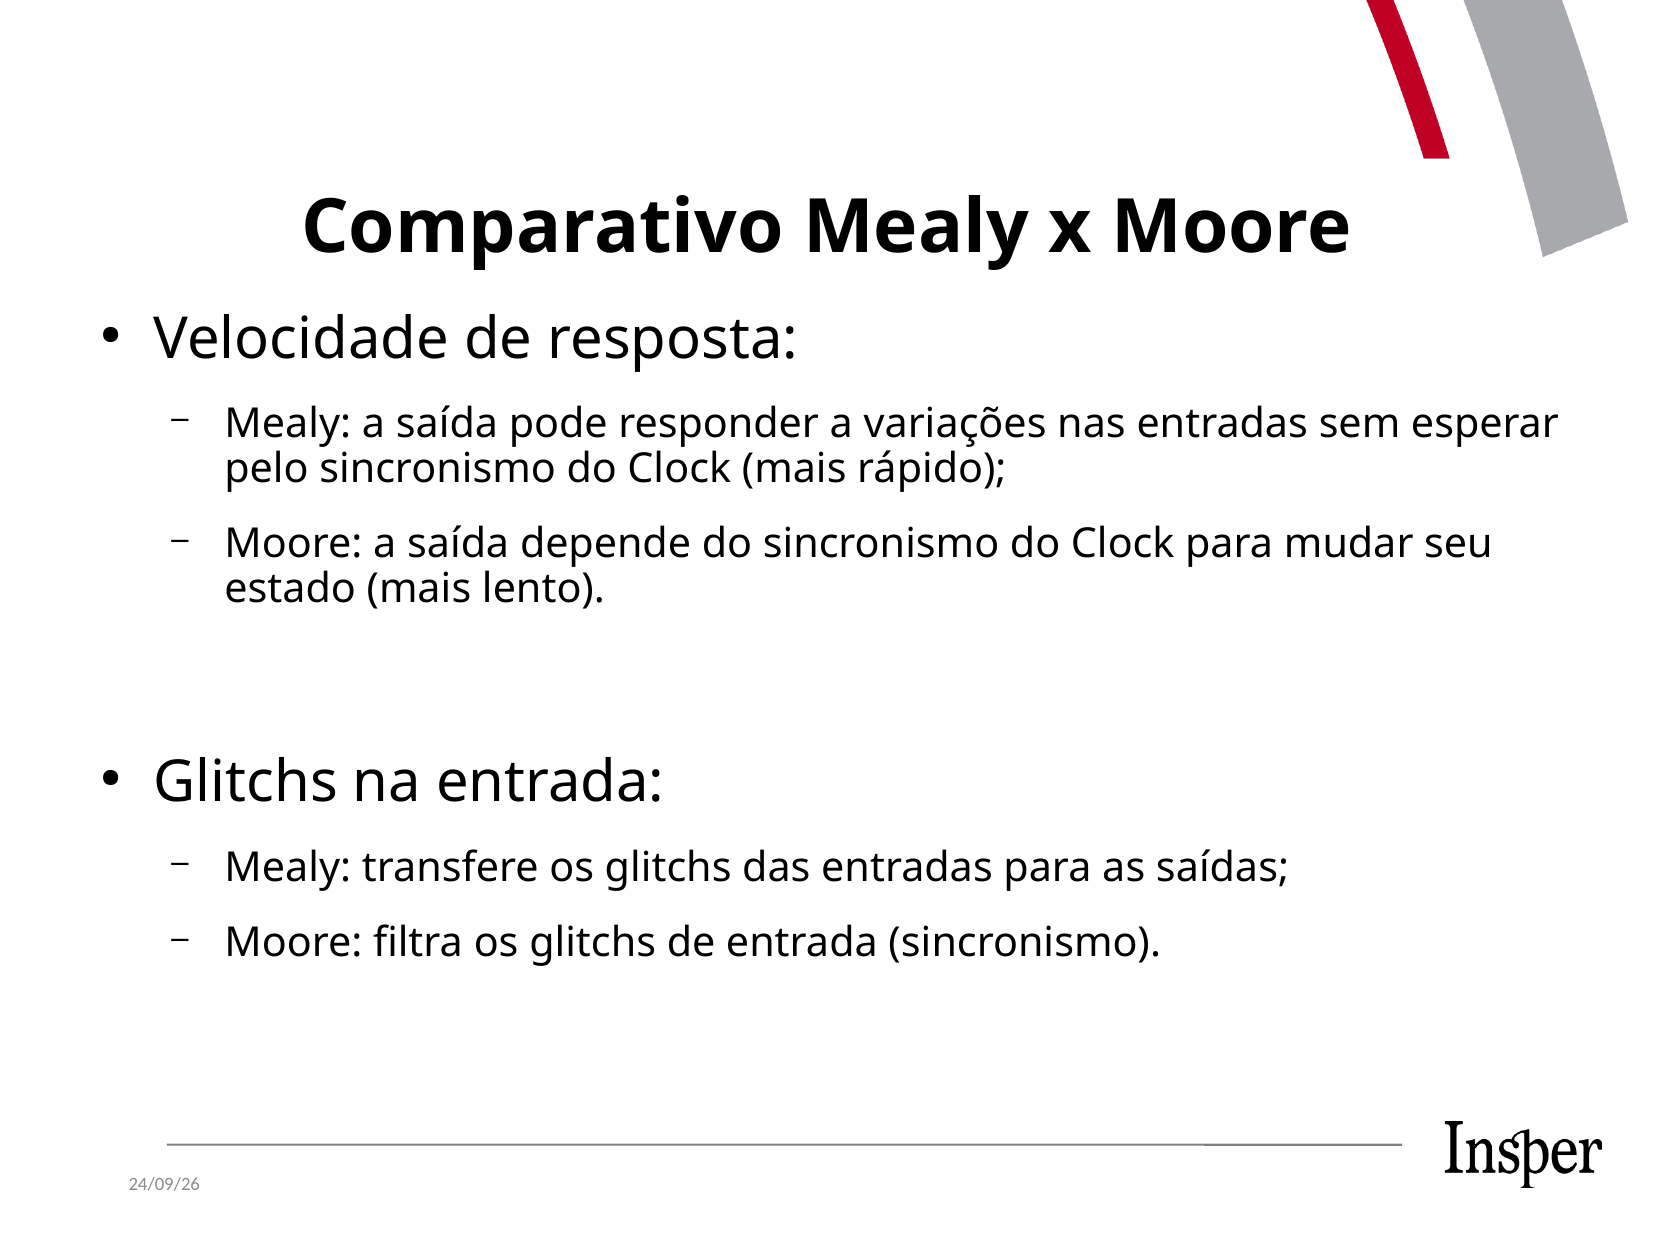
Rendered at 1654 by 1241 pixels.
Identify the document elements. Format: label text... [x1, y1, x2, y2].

list Comparativo Mealy x Moore Velocidade de resposta: Mealy: a saída pode responder a variações nas entradas sem esperar pelo sincronismo do Clock (mais rápido); Moore: a saída depende do sincronismo do Clock para mudar seu estado (mais lento). Glitchs na entrada: Mealy: transfere os glitchs das entradas para as saídas; Moore: filtra os glitchs de entrada (sincronismo). [82, 59, 1571, 1123]
